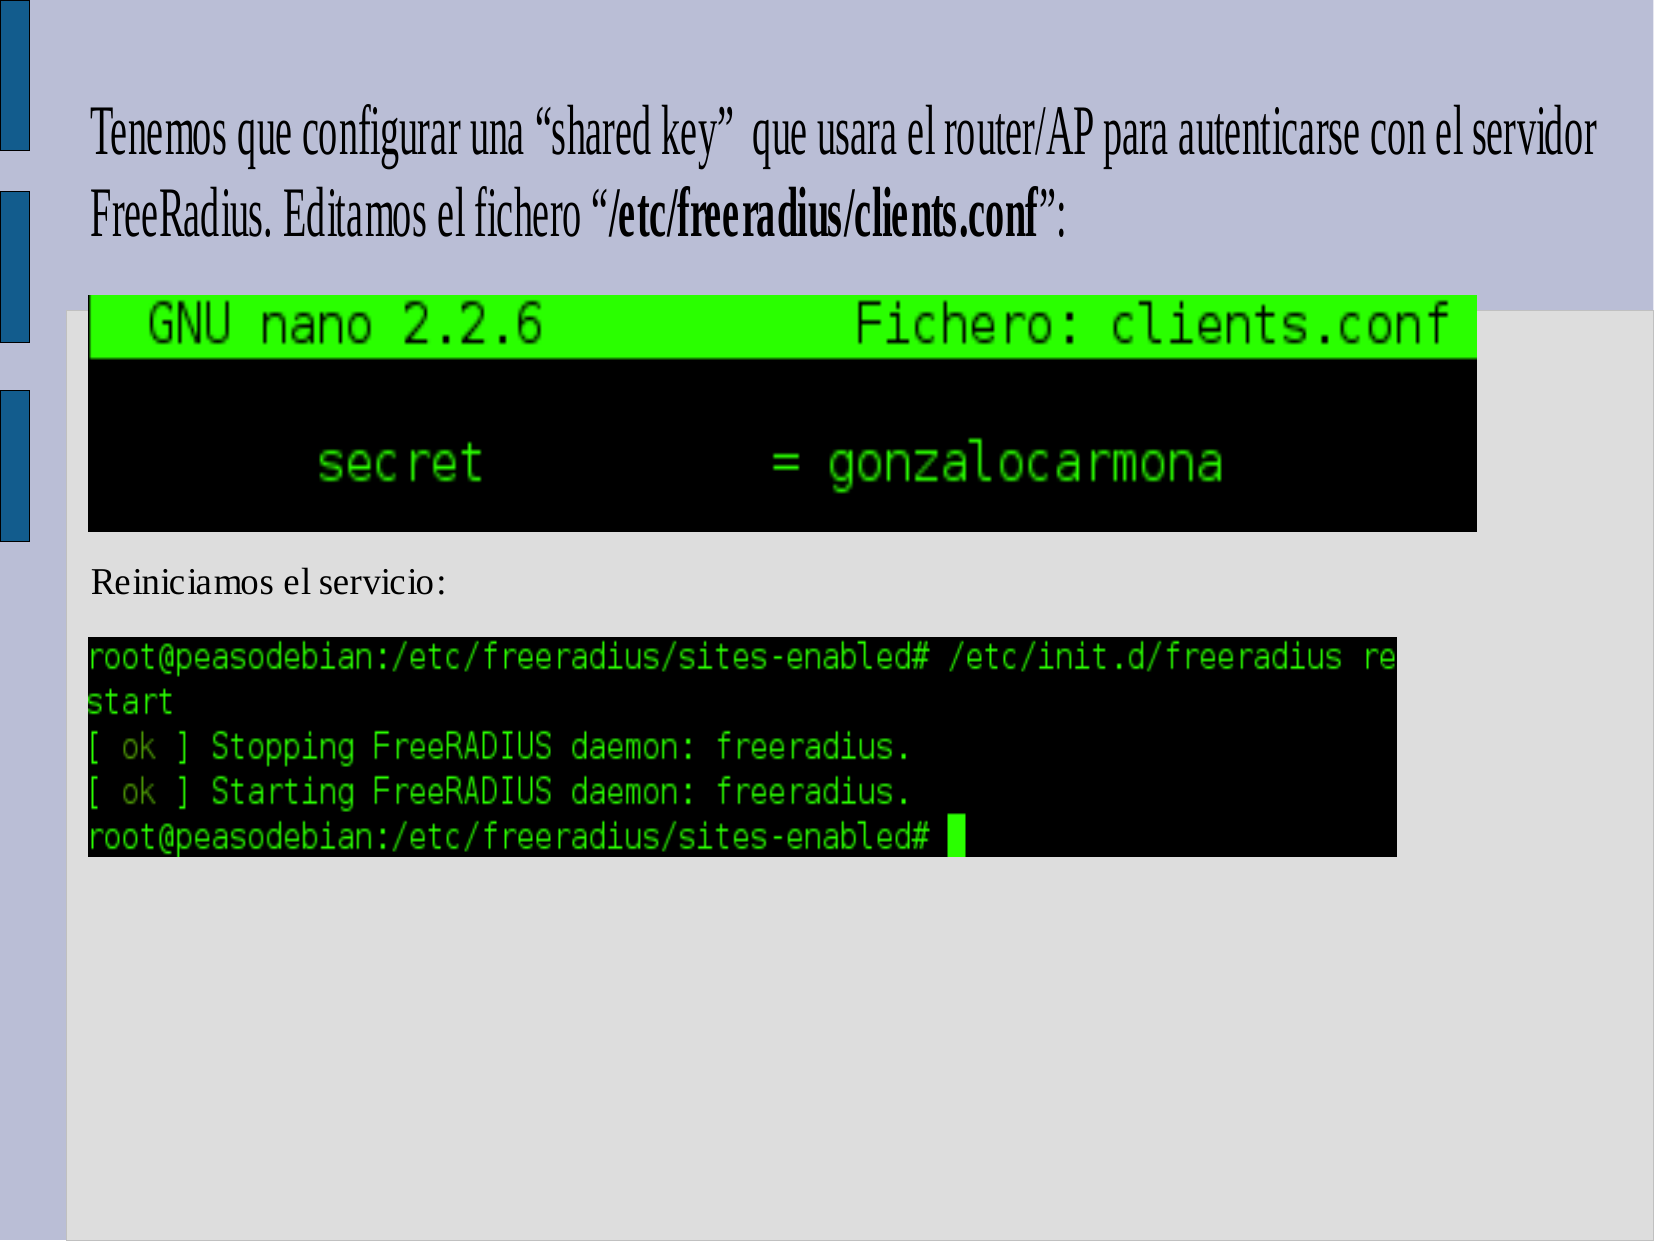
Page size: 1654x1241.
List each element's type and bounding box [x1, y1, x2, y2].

chart [88, 88, 1623, 827]
picture [88, 295, 1477, 532]
picture [88, 637, 1397, 857]
